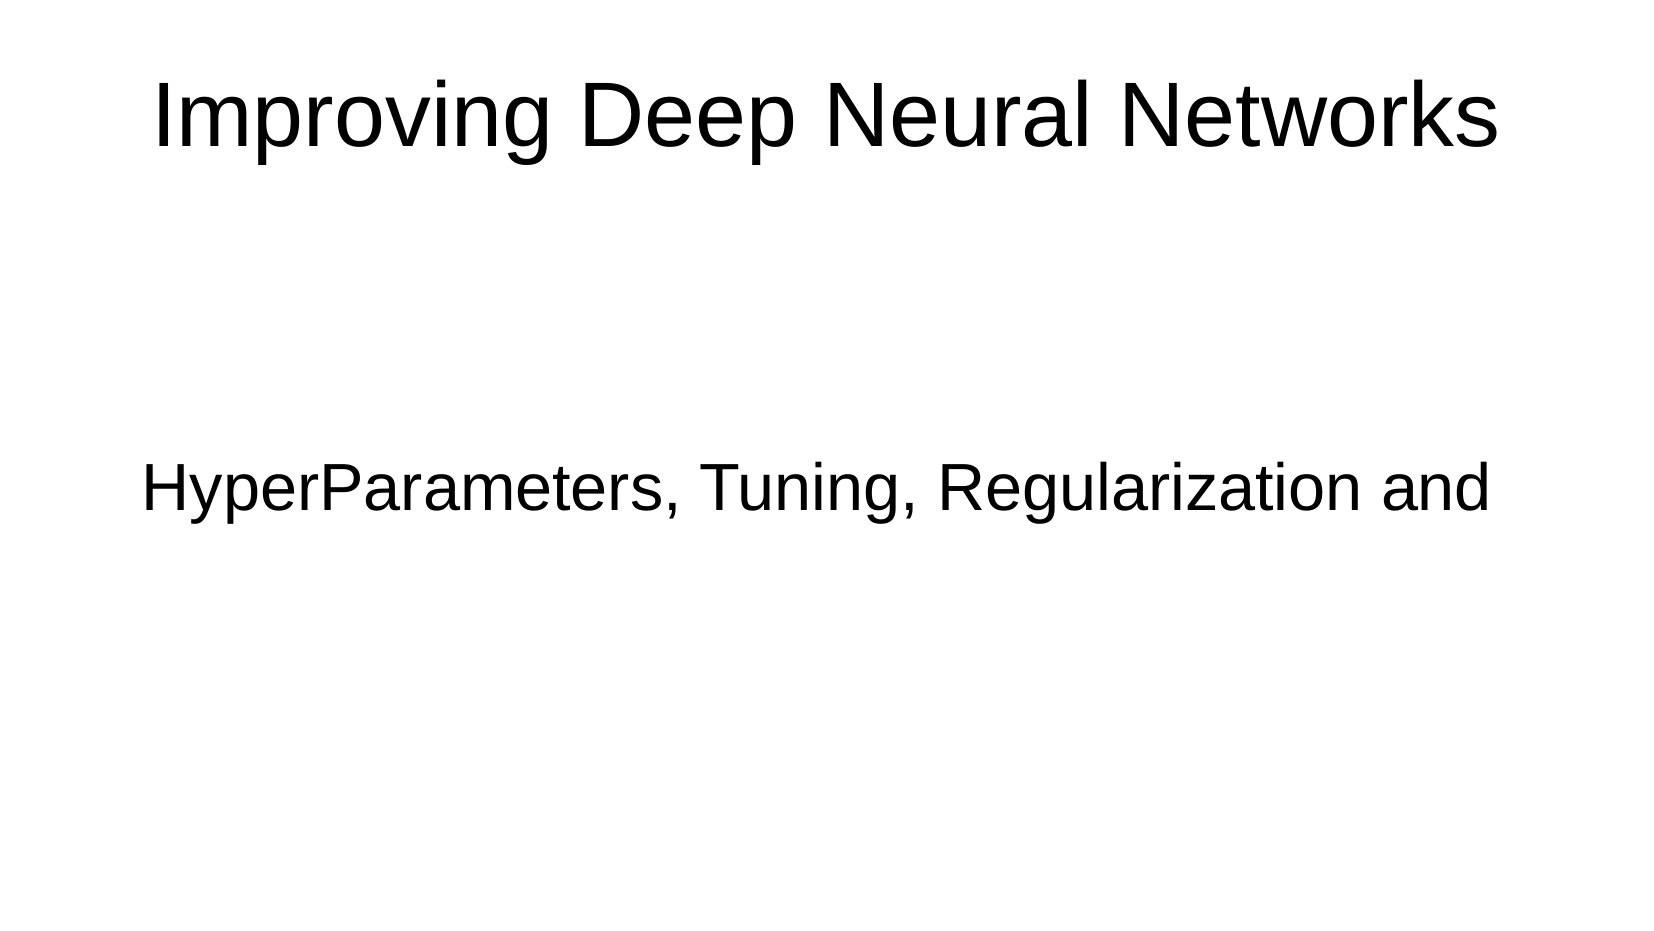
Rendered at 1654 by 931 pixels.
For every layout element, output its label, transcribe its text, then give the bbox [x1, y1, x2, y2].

title Improving Deep Neural Networks [82, 37, 1571, 193]
subtitle HyperParameters, Tuning, Regularization and [82, 217, 1571, 758]
